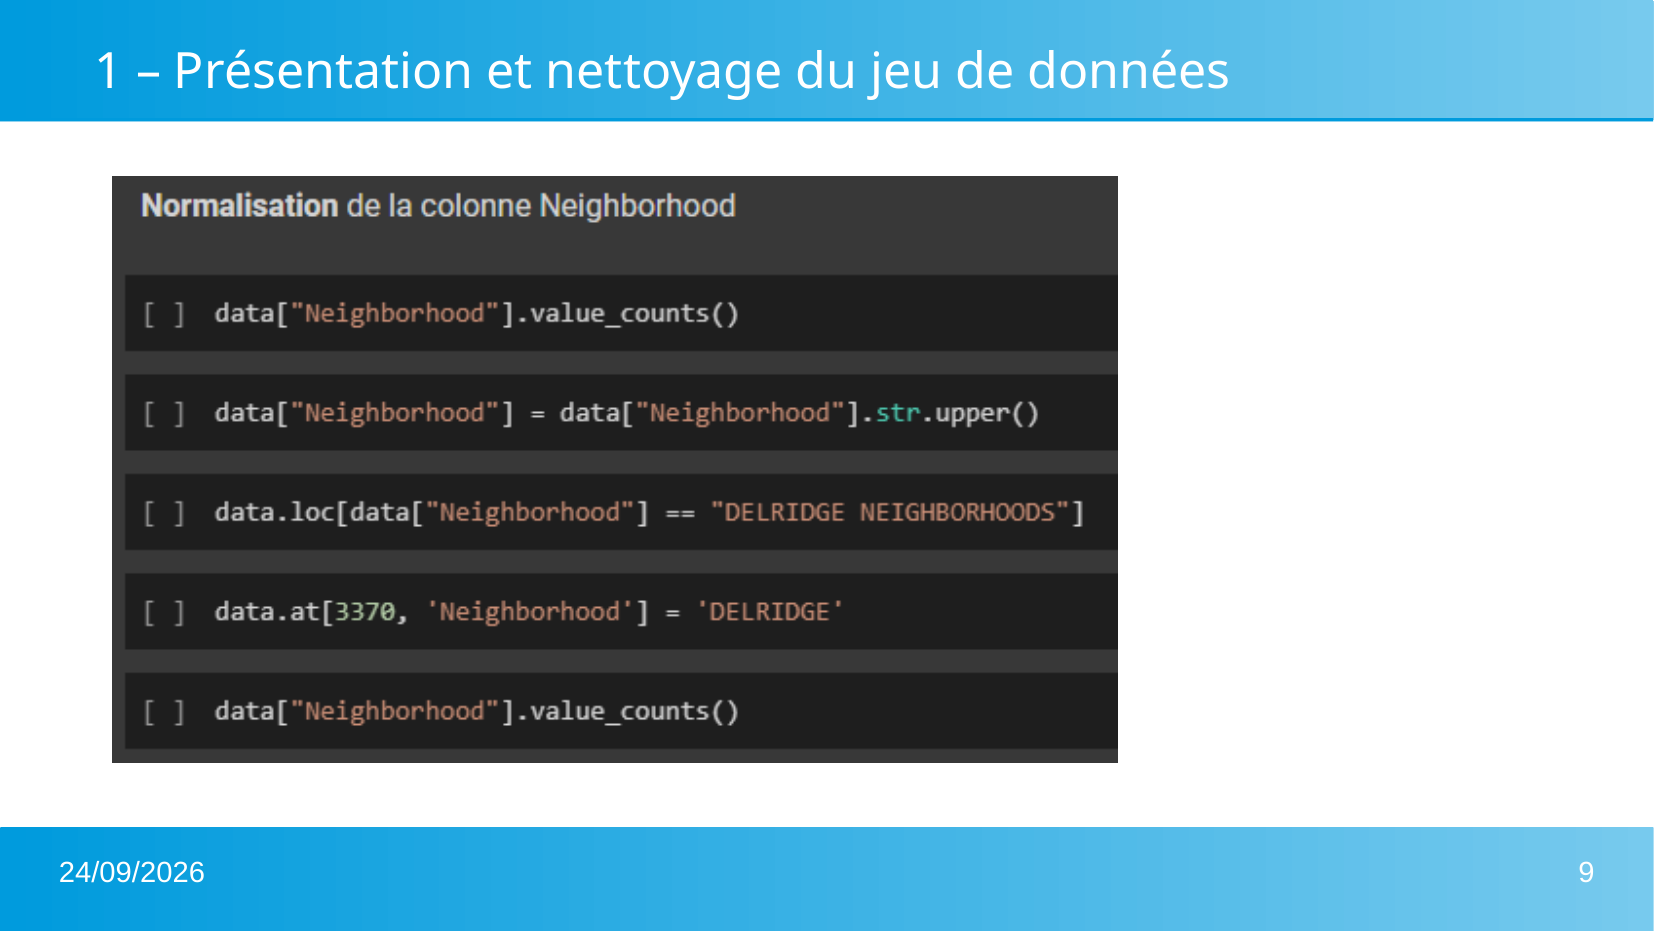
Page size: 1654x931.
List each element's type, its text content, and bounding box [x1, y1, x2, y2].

picture [112, 176, 1118, 763]
title 1 – Présentation et nettoyage du jeu de données [59, 29, 1595, 108]
